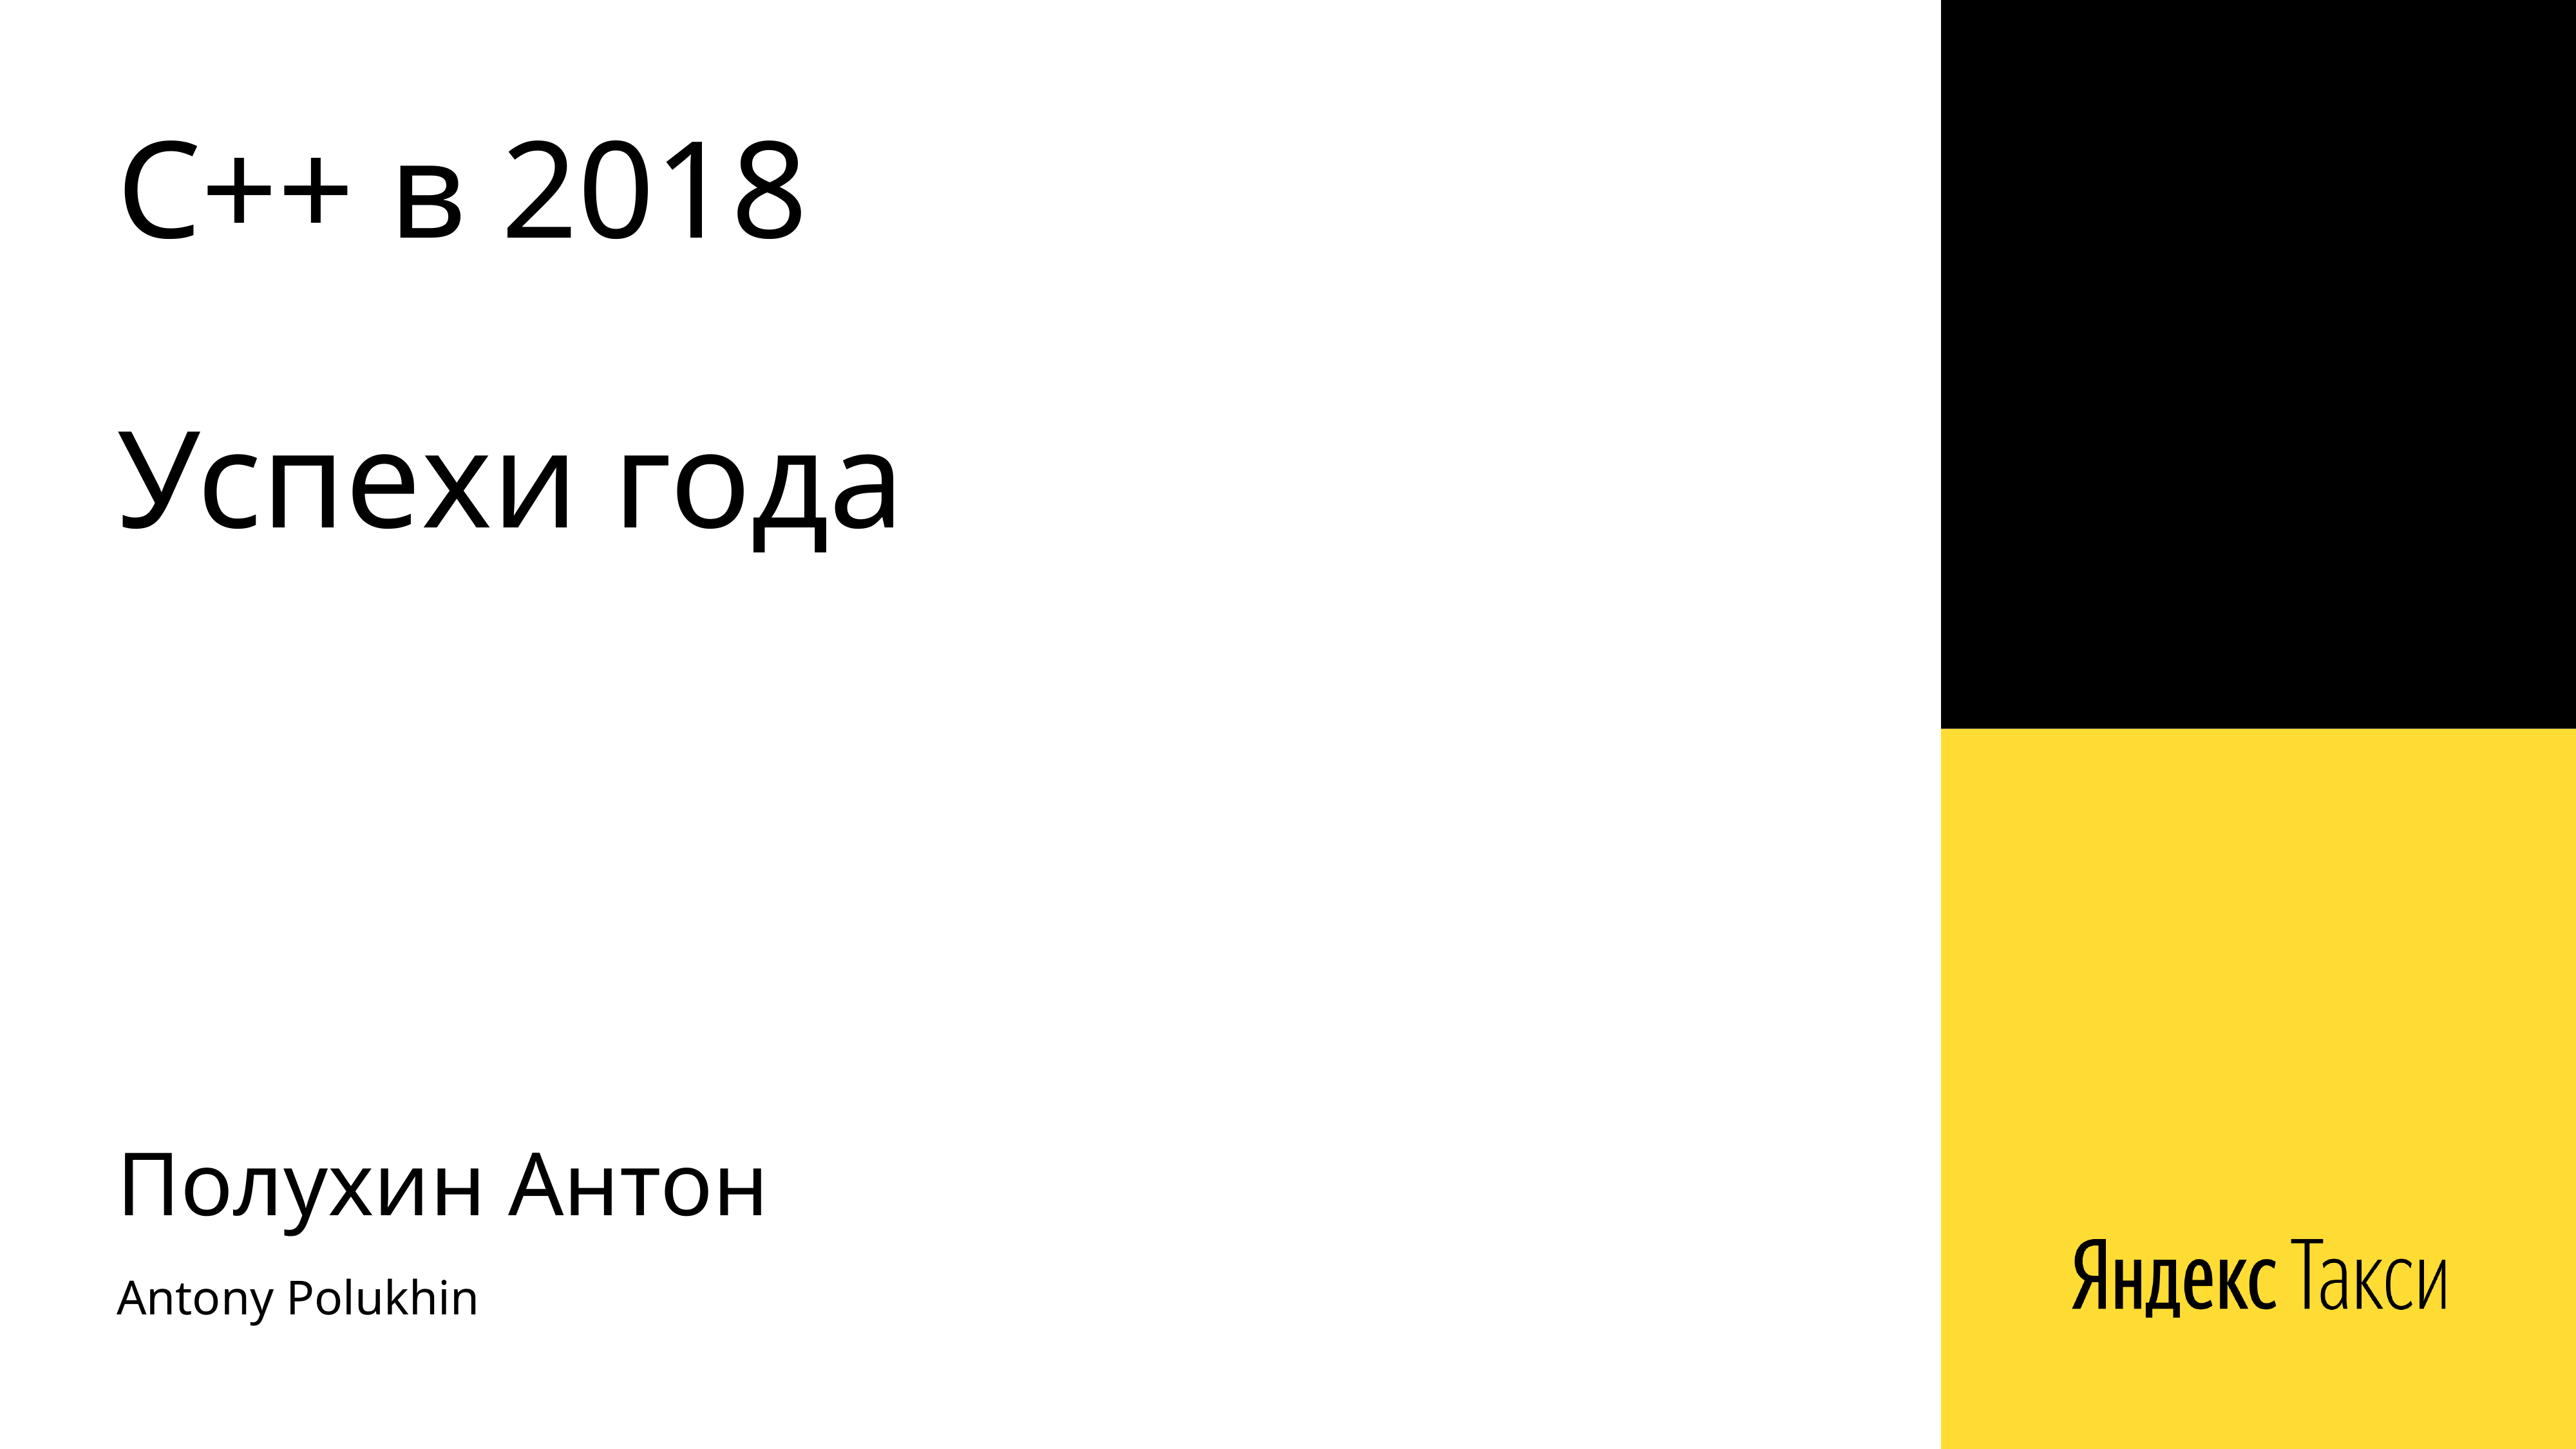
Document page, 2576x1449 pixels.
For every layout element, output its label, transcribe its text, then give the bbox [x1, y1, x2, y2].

title C++ в 2018 Успехи года [107, 117, 1824, 737]
list Antony Polukhin [107, 1263, 1814, 1343]
list Полухин Антон [107, 1073, 1814, 1238]
